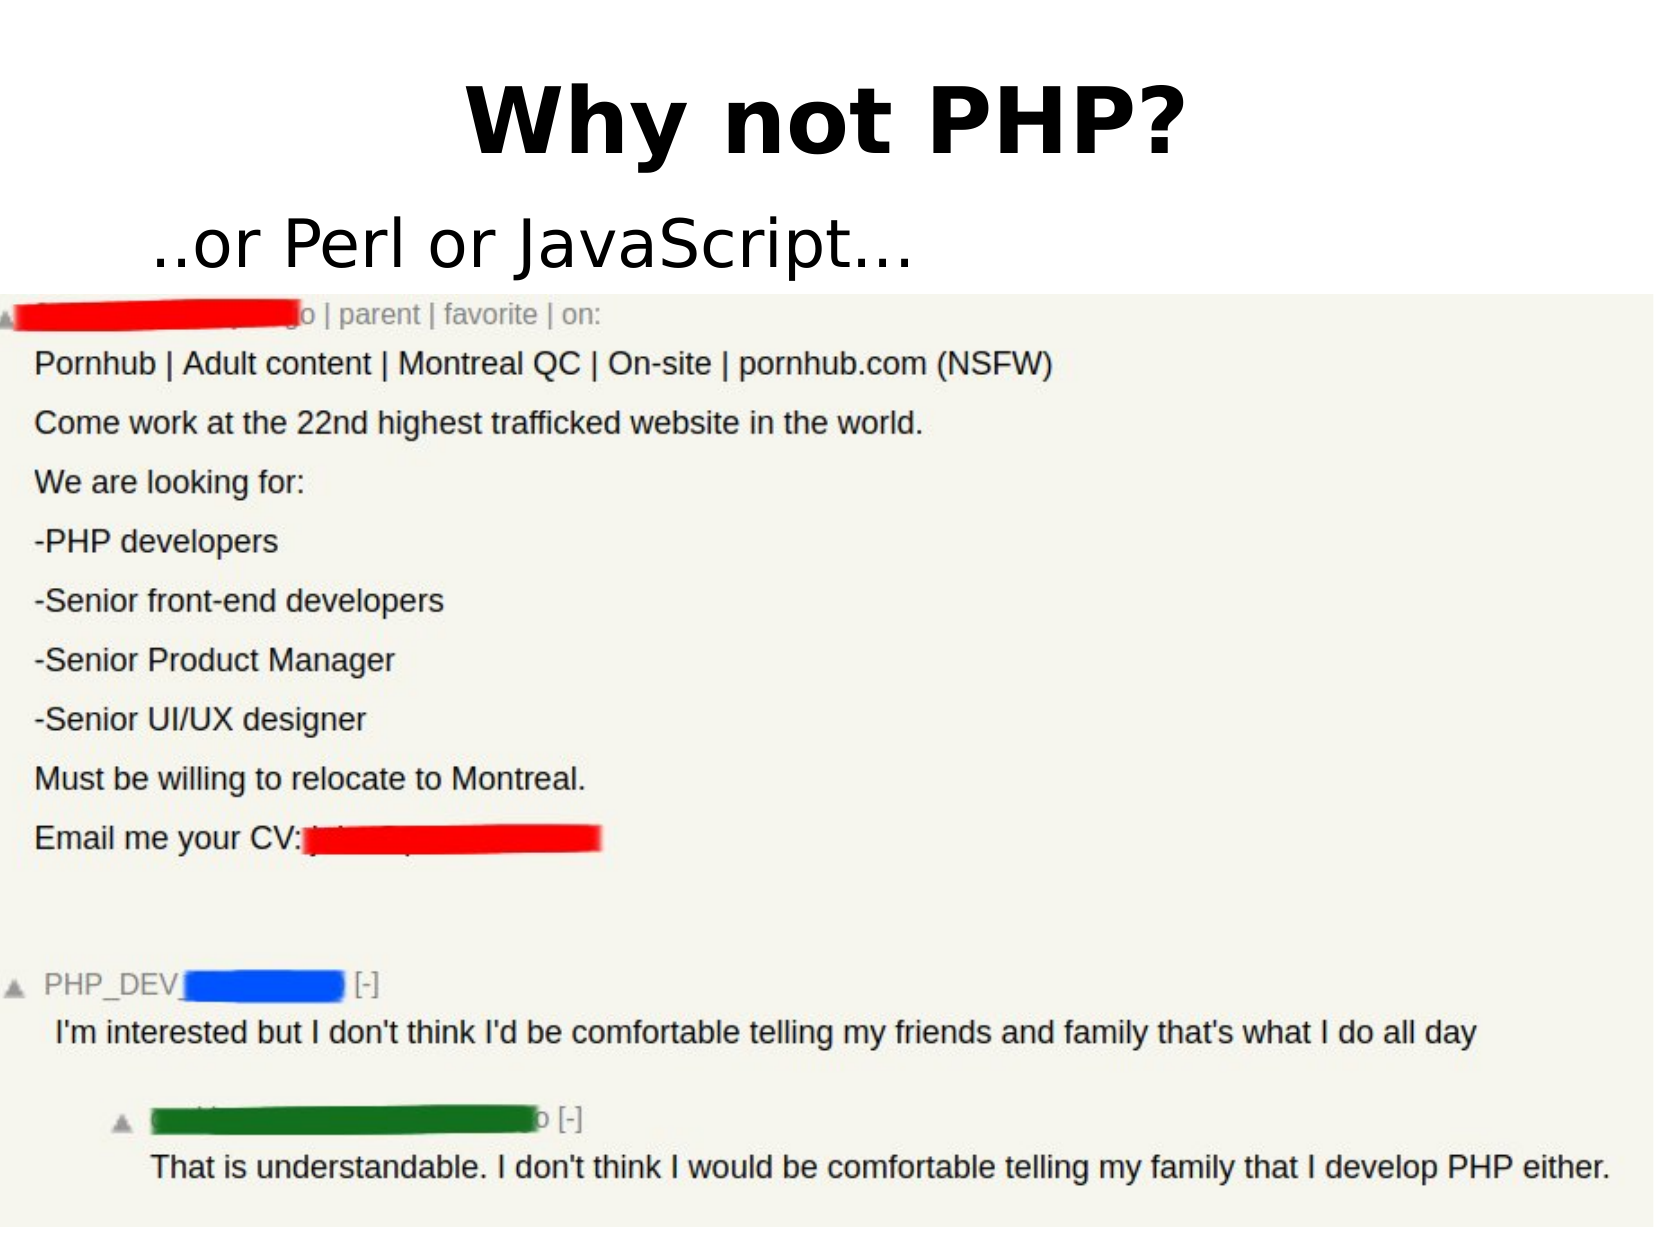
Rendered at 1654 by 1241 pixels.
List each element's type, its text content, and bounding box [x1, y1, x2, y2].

title Why not PHP? [82, 49, 1571, 196]
list ..or Perl or JavaScript... [79, 205, 1568, 308]
picture [0, 294, 1654, 1227]
